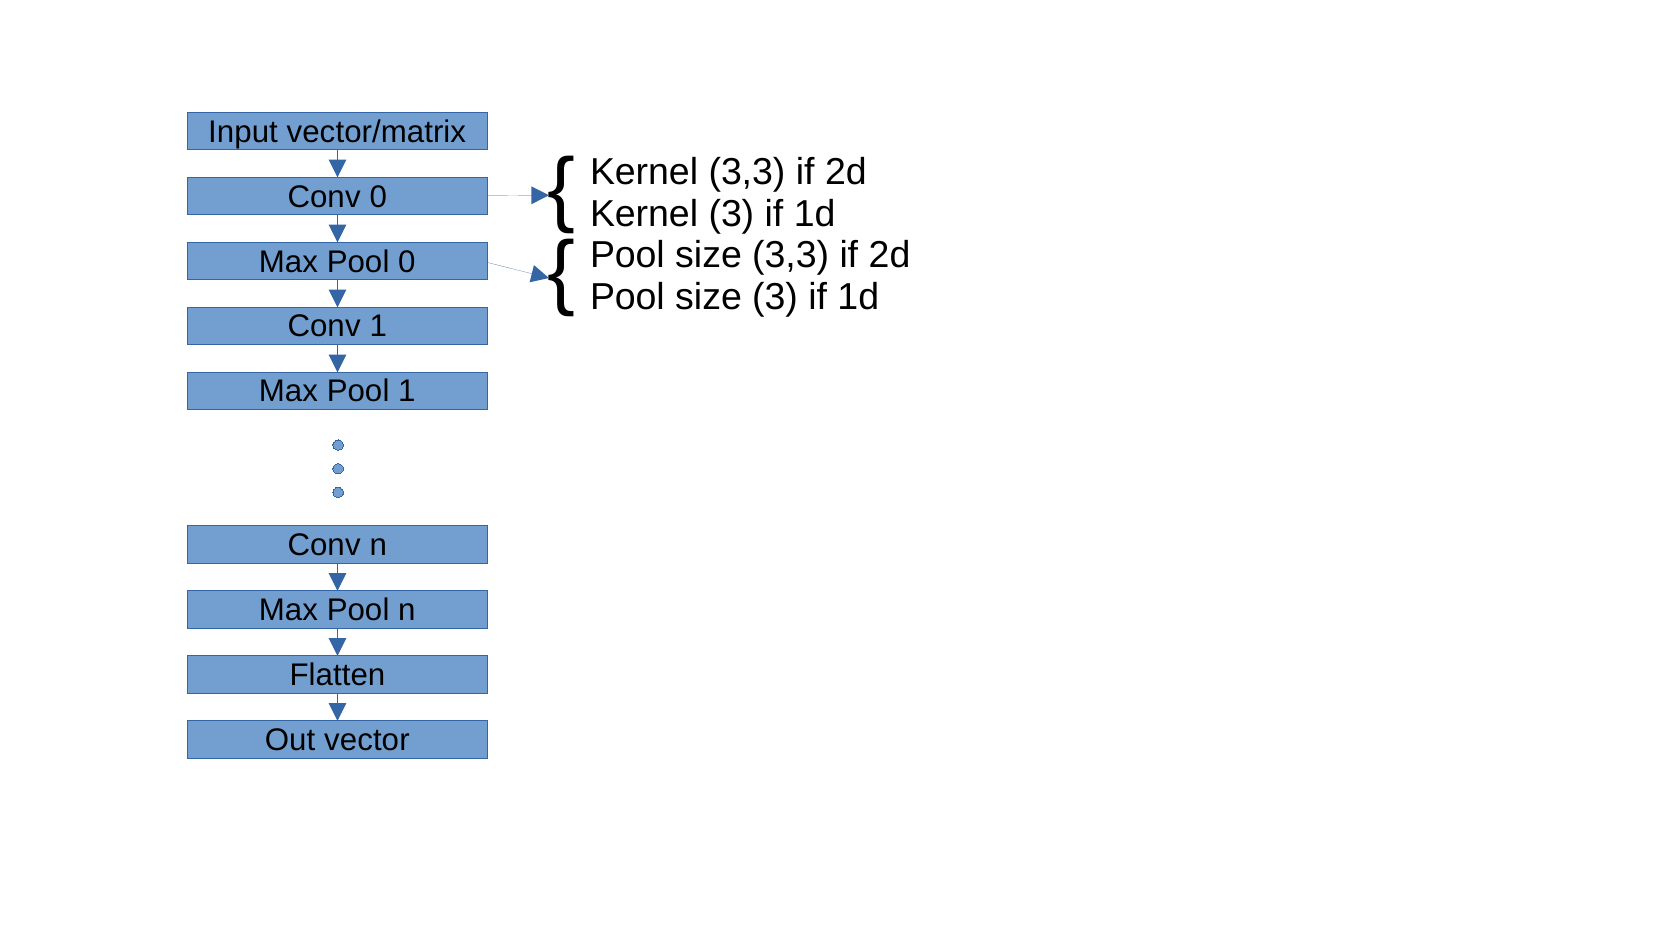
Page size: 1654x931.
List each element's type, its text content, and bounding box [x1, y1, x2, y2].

text_box Max Pool n [187, 590, 488, 629]
text_box Input vector/matrix [187, 112, 488, 150]
text_box Out vector [187, 720, 488, 759]
text_box Flatten [187, 655, 488, 694]
text_box Conv 0 [187, 177, 488, 215]
text_box { [532, 134, 576, 217]
text_box Kernel (3,3) if 2d Kernel (3) if 1d [575, 143, 882, 226]
text_box Conv 1 [187, 307, 488, 345]
text_box Pool size (3,3) if 2d Pool size (3) if 1d [575, 226, 926, 325]
text_box Max Pool 1 [187, 372, 488, 410]
text_box Conv n [187, 525, 488, 564]
text_box [332, 439, 344, 451]
text_box [332, 487, 344, 498]
text_box Max Pool 0 [187, 242, 488, 280]
text_box [332, 463, 344, 474]
text_box { [532, 217, 576, 325]
